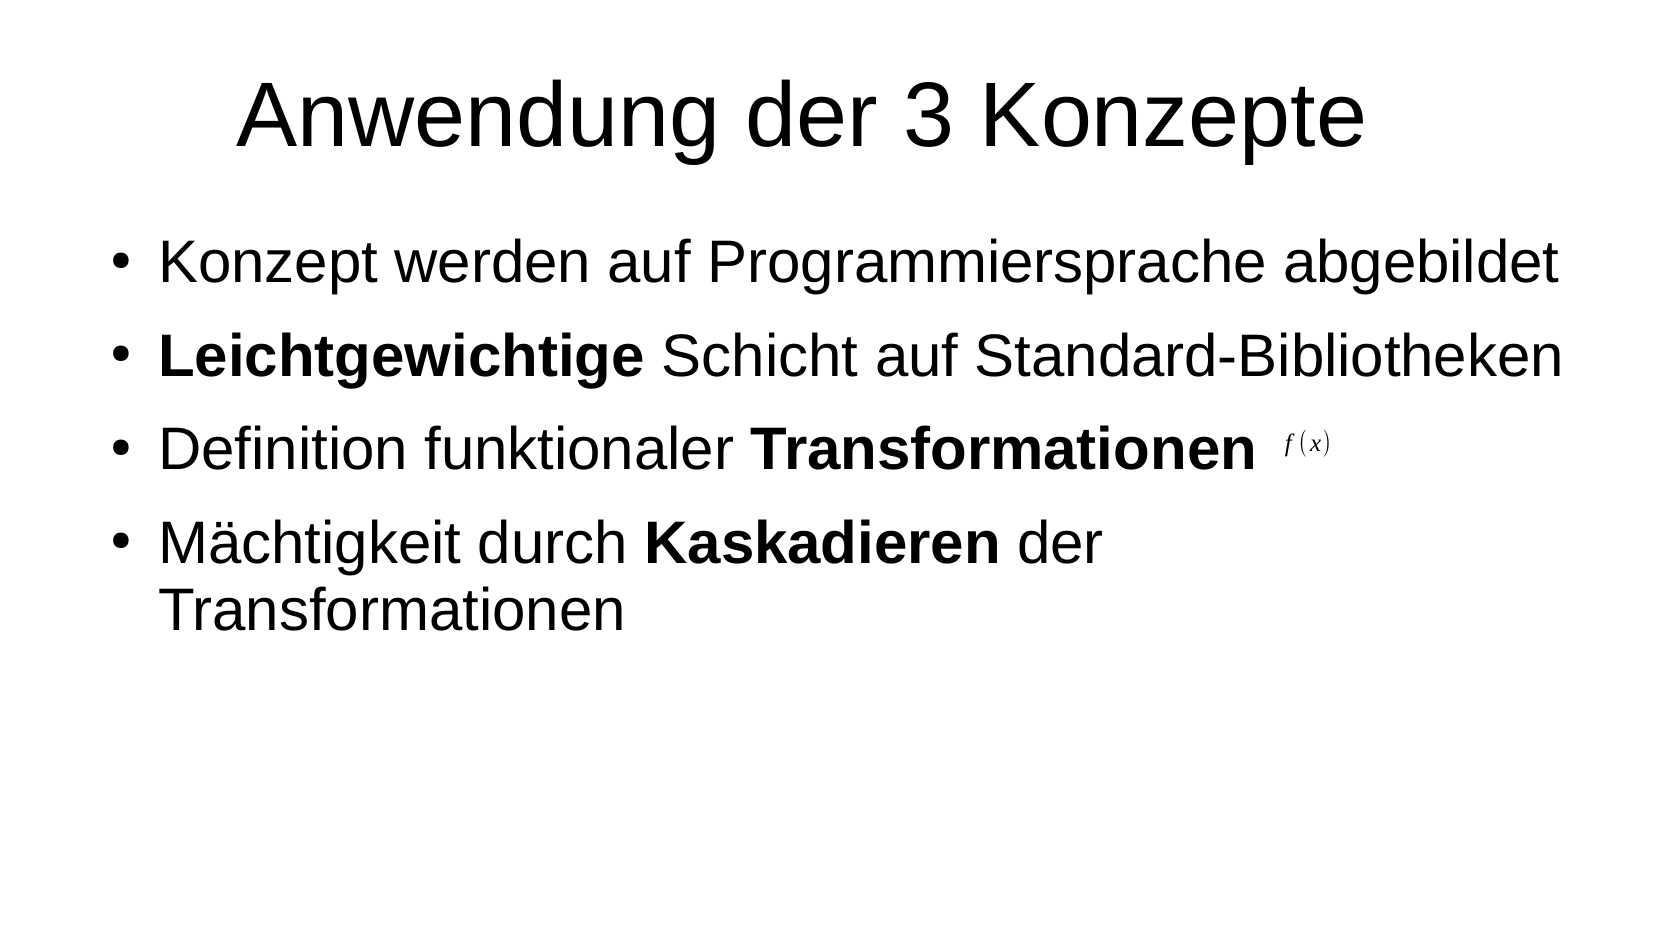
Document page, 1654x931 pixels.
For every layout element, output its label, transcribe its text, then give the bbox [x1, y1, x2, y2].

title Anwendung der 3 Konzepte [82, 37, 1571, 193]
chart [1278, 428, 1477, 497]
list Konzept werden auf Programmiersprache abgebildet Leichtgewichtige Schicht auf Standard-Bibliotheken Definition funktionaler Transformationen Mächtigkeit durch Kaskadieren der Transformationen [94, 228, 1583, 768]
